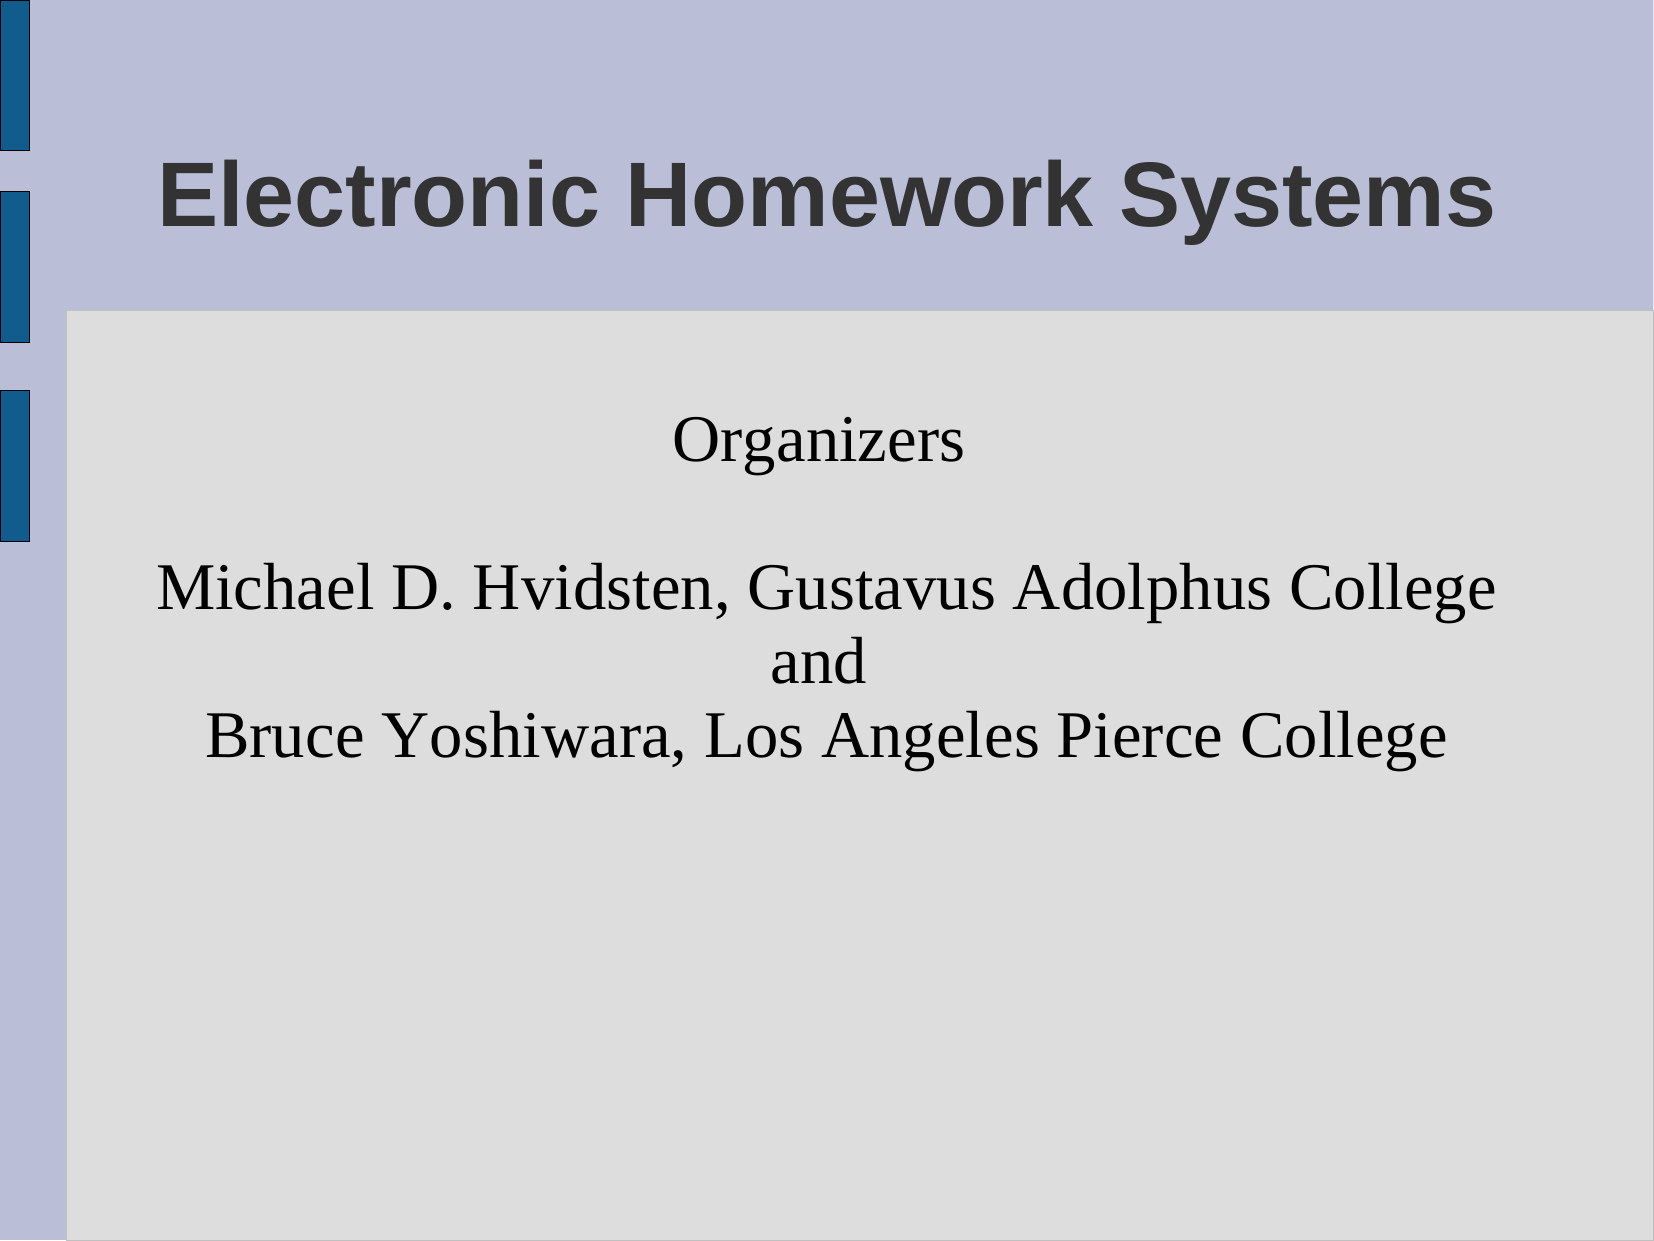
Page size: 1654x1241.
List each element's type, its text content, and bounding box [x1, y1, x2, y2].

title Electronic Homework Systems [121, 91, 1534, 299]
subtitle Organizers Michael D. Hvidsten, Gustavus Adolphus College and Bruce Yoshiwara, Los Angeles Pierce College [121, 344, 1534, 1127]
